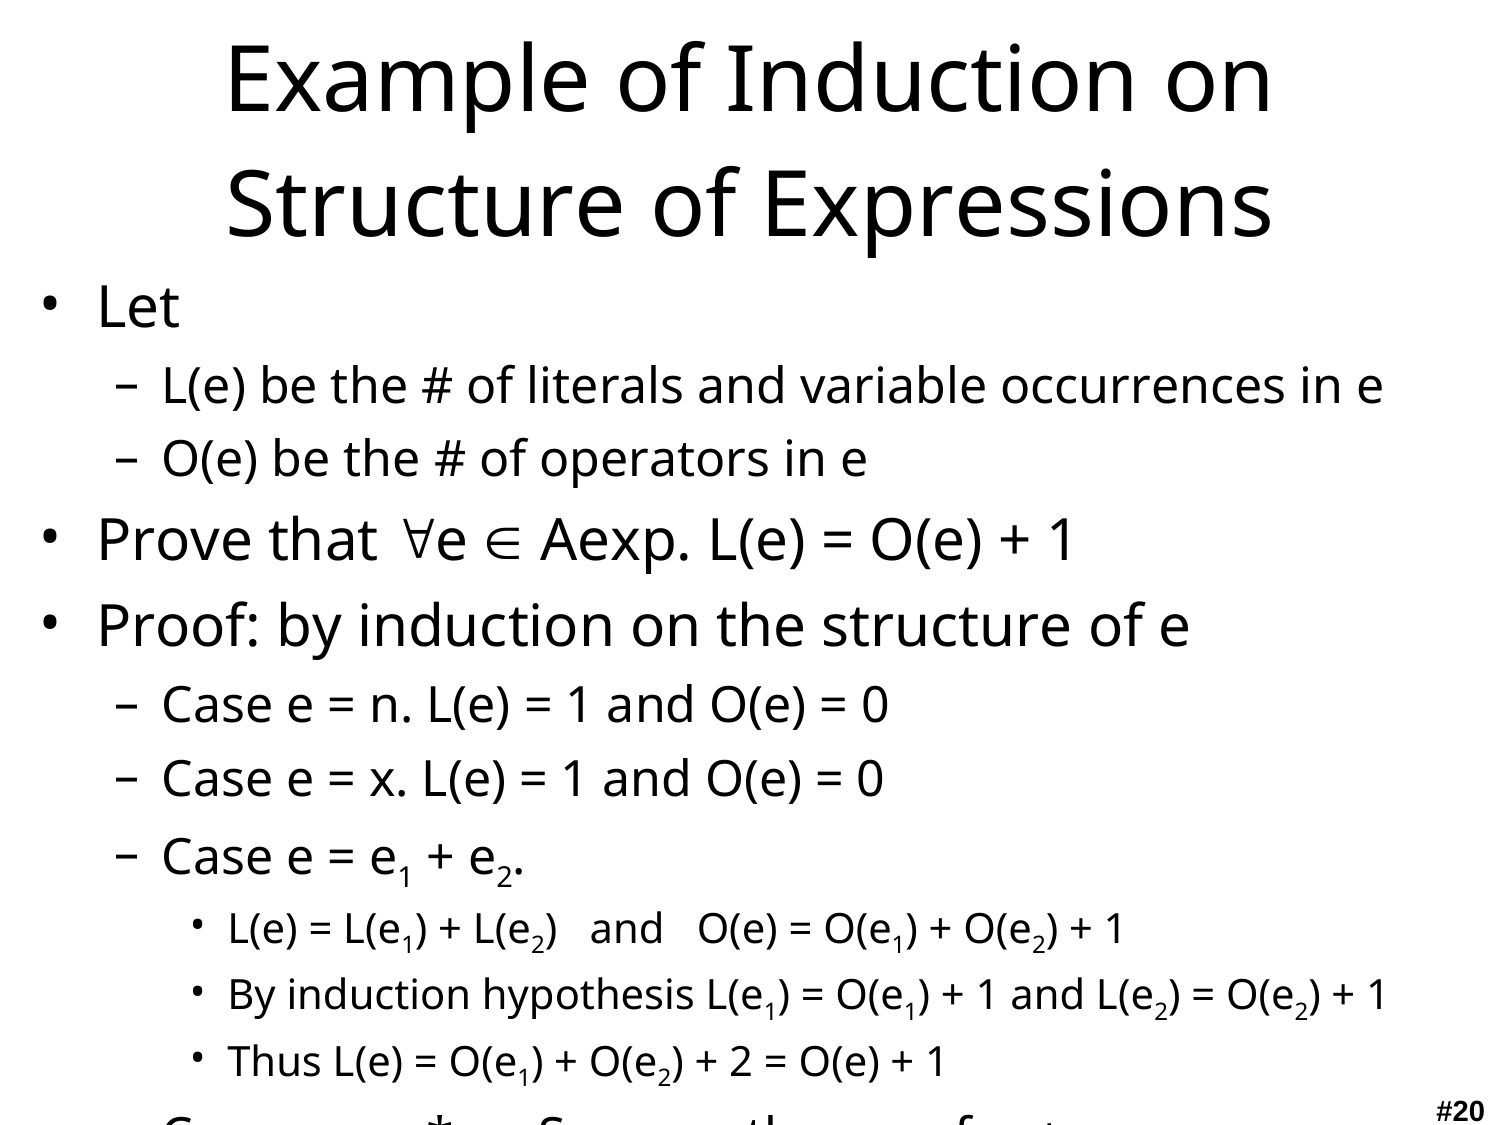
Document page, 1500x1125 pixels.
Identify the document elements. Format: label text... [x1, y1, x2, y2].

title Example of Induction on Structure of Expressions [75, 24, 1426, 254]
list Let L(e) be the # of literals and variable occurrences in e O(e) be the # of operators in e Prove that e  Aexp. L(e) = O(e) + 1 Proof: by induction on the structure of e Case e = n. L(e) = 1 and O(e) = 0 Case e = x. L(e) = 1 and O(e) = 0 Case e = e1 + e2. L(e) = L(e1) + L(e2) and O(e) = O(e1) + O(e2) + 1 By induction hypothesis L(e1) = O(e1) + 1 and L(e2) = O(e2) + 1 Thus L(e) = O(e1) + O(e2) + 2 = O(e) + 1 Case e = e1 * e2. Same as the case for + [24, 262, 1463, 1101]
